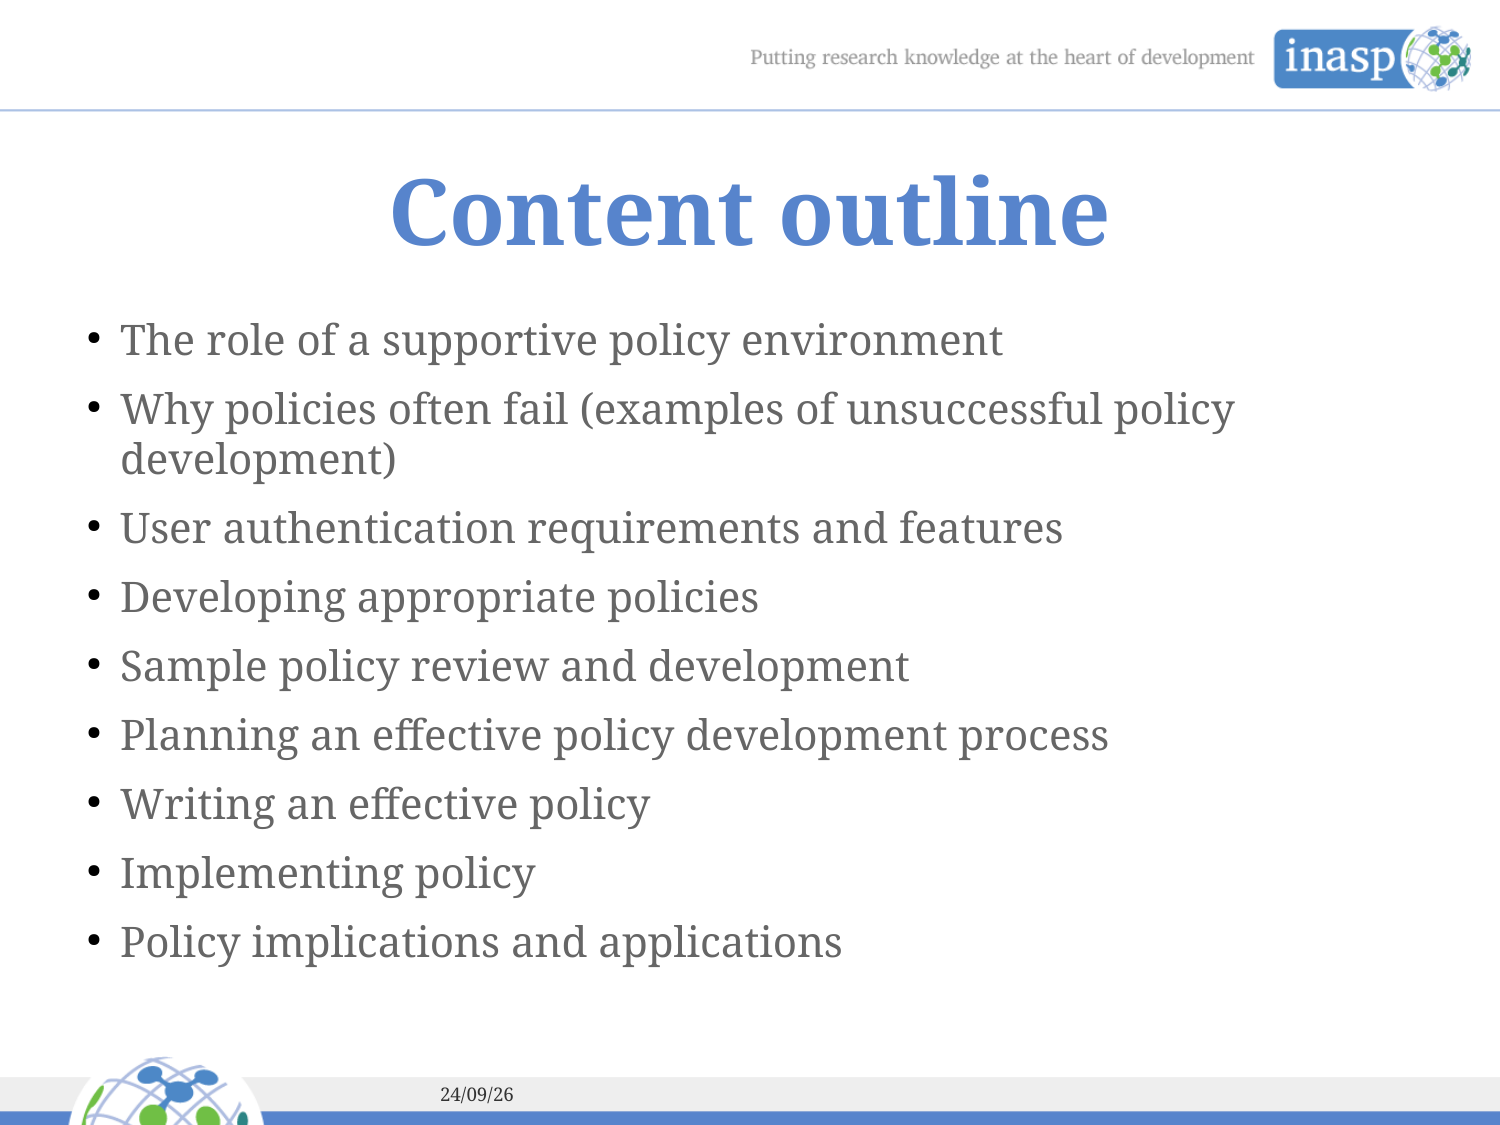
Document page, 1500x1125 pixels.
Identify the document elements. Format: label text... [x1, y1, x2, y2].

list The role of a supportive policy environment Why policies often fail (examples of unsuccessful policy development) User authentication requirements and features Developing appropriate policies Sample policy review and development Planning an effective policy development process Writing an effective policy Implementing policy Policy implications and applications [75, 313, 1426, 967]
picture [0, 0, 1500, 1125]
title Content outline [75, 129, 1426, 313]
